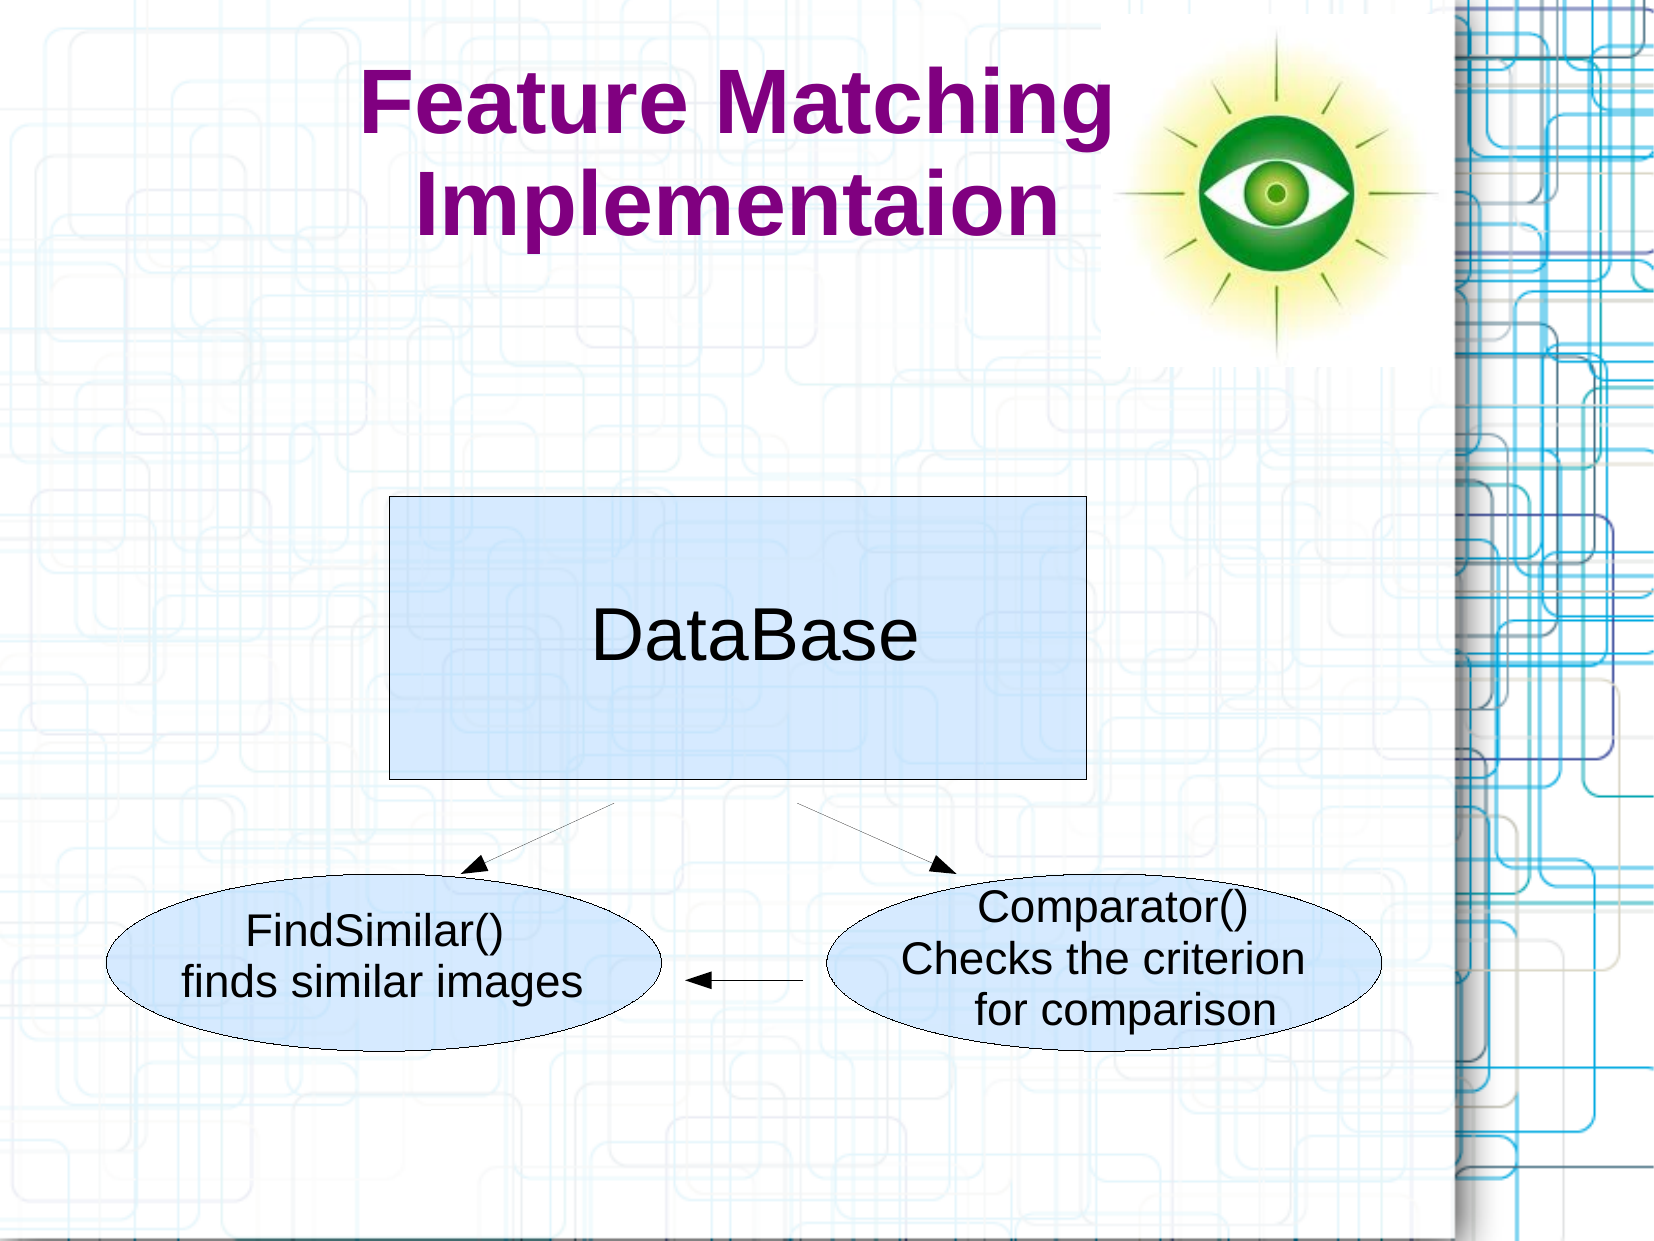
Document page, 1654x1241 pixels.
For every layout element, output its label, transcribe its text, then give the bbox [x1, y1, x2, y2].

text_box FindSimilar() finds similar images [153, 897, 599, 1044]
text_box DataBase [513, 584, 1010, 684]
text_box Comparator() Checks the criterion for comparison [885, 874, 1321, 1043]
text_box [599, 906, 662, 1019]
text_box [106, 913, 153, 1012]
text_box [197, 874, 571, 897]
text_box [389, 496, 1087, 780]
text_box [1321, 907, 1382, 1019]
text_box [826, 908, 885, 1017]
title Feature Matching Implementaion [59, 49, 1418, 257]
text_box [273, 1044, 494, 1052]
text_box [987, 1043, 1222, 1052]
picture [0, 0, 1654, 1241]
